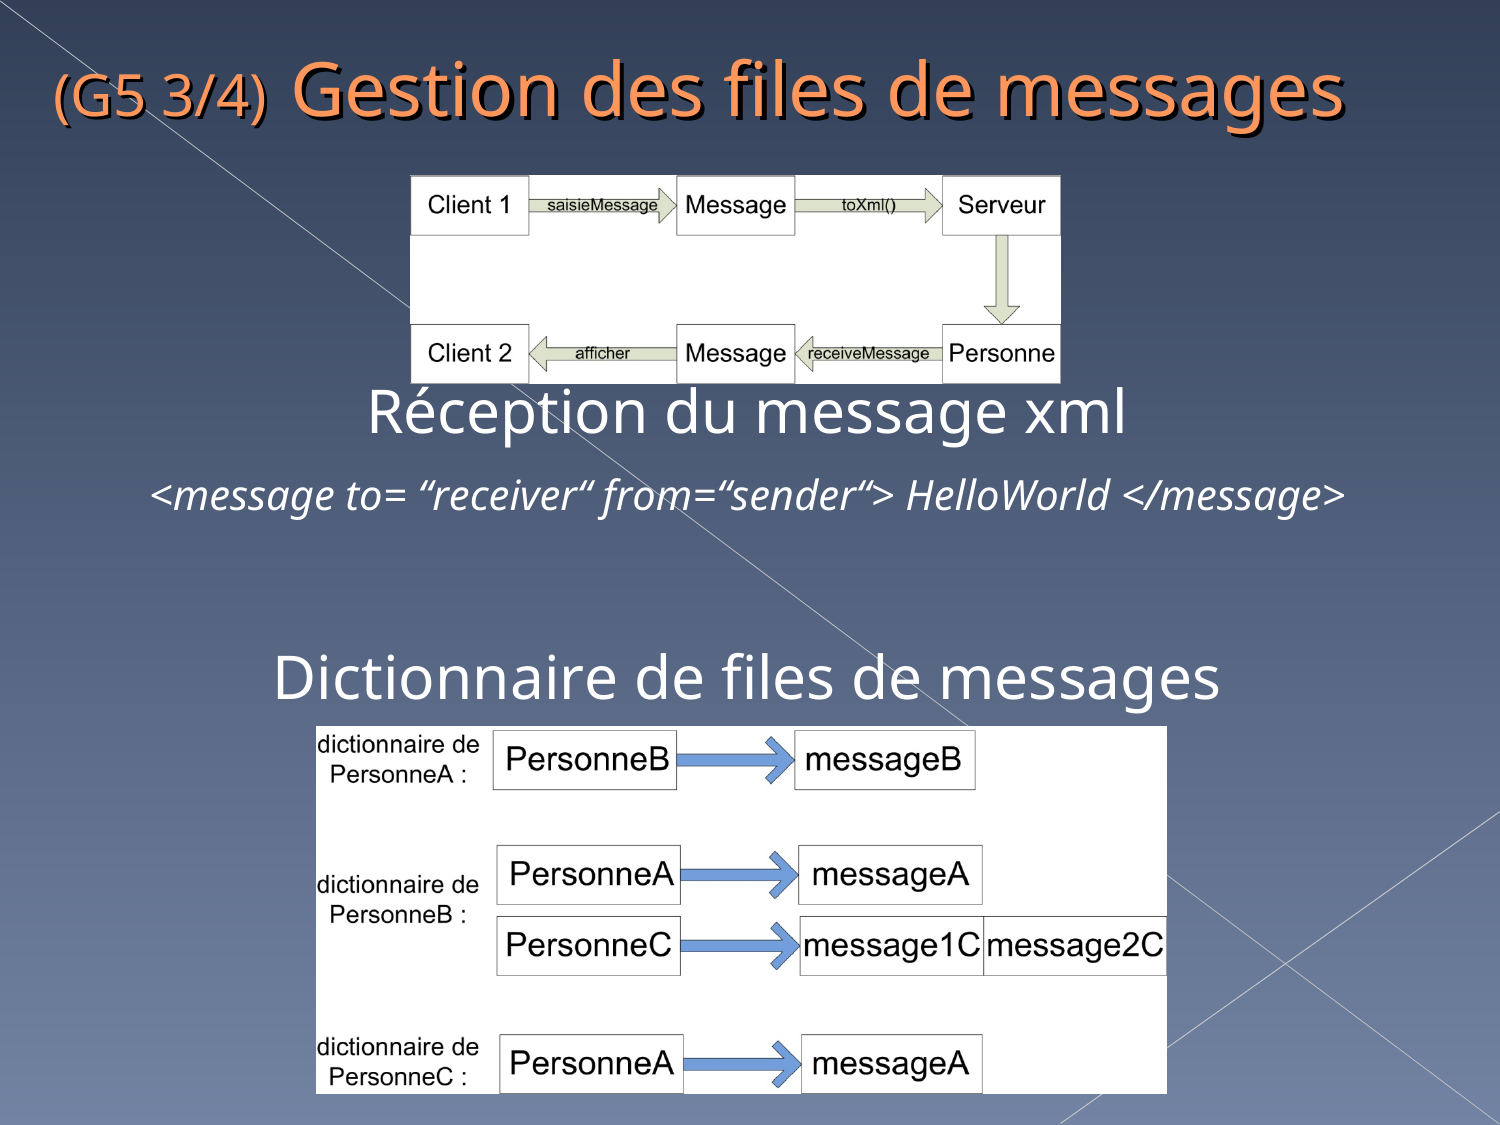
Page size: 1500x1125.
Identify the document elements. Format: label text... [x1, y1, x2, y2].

title (G5 3/4) Gestion des files de messages [0, 29, 1447, 134]
picture [410, 175, 1061, 384]
picture [316, 726, 1167, 1094]
text_box Réception du message xml <message to= “receiver“ from=“sender“> HelloWorld </message> Dictionnaire de files de messages [70, 316, 1425, 770]
